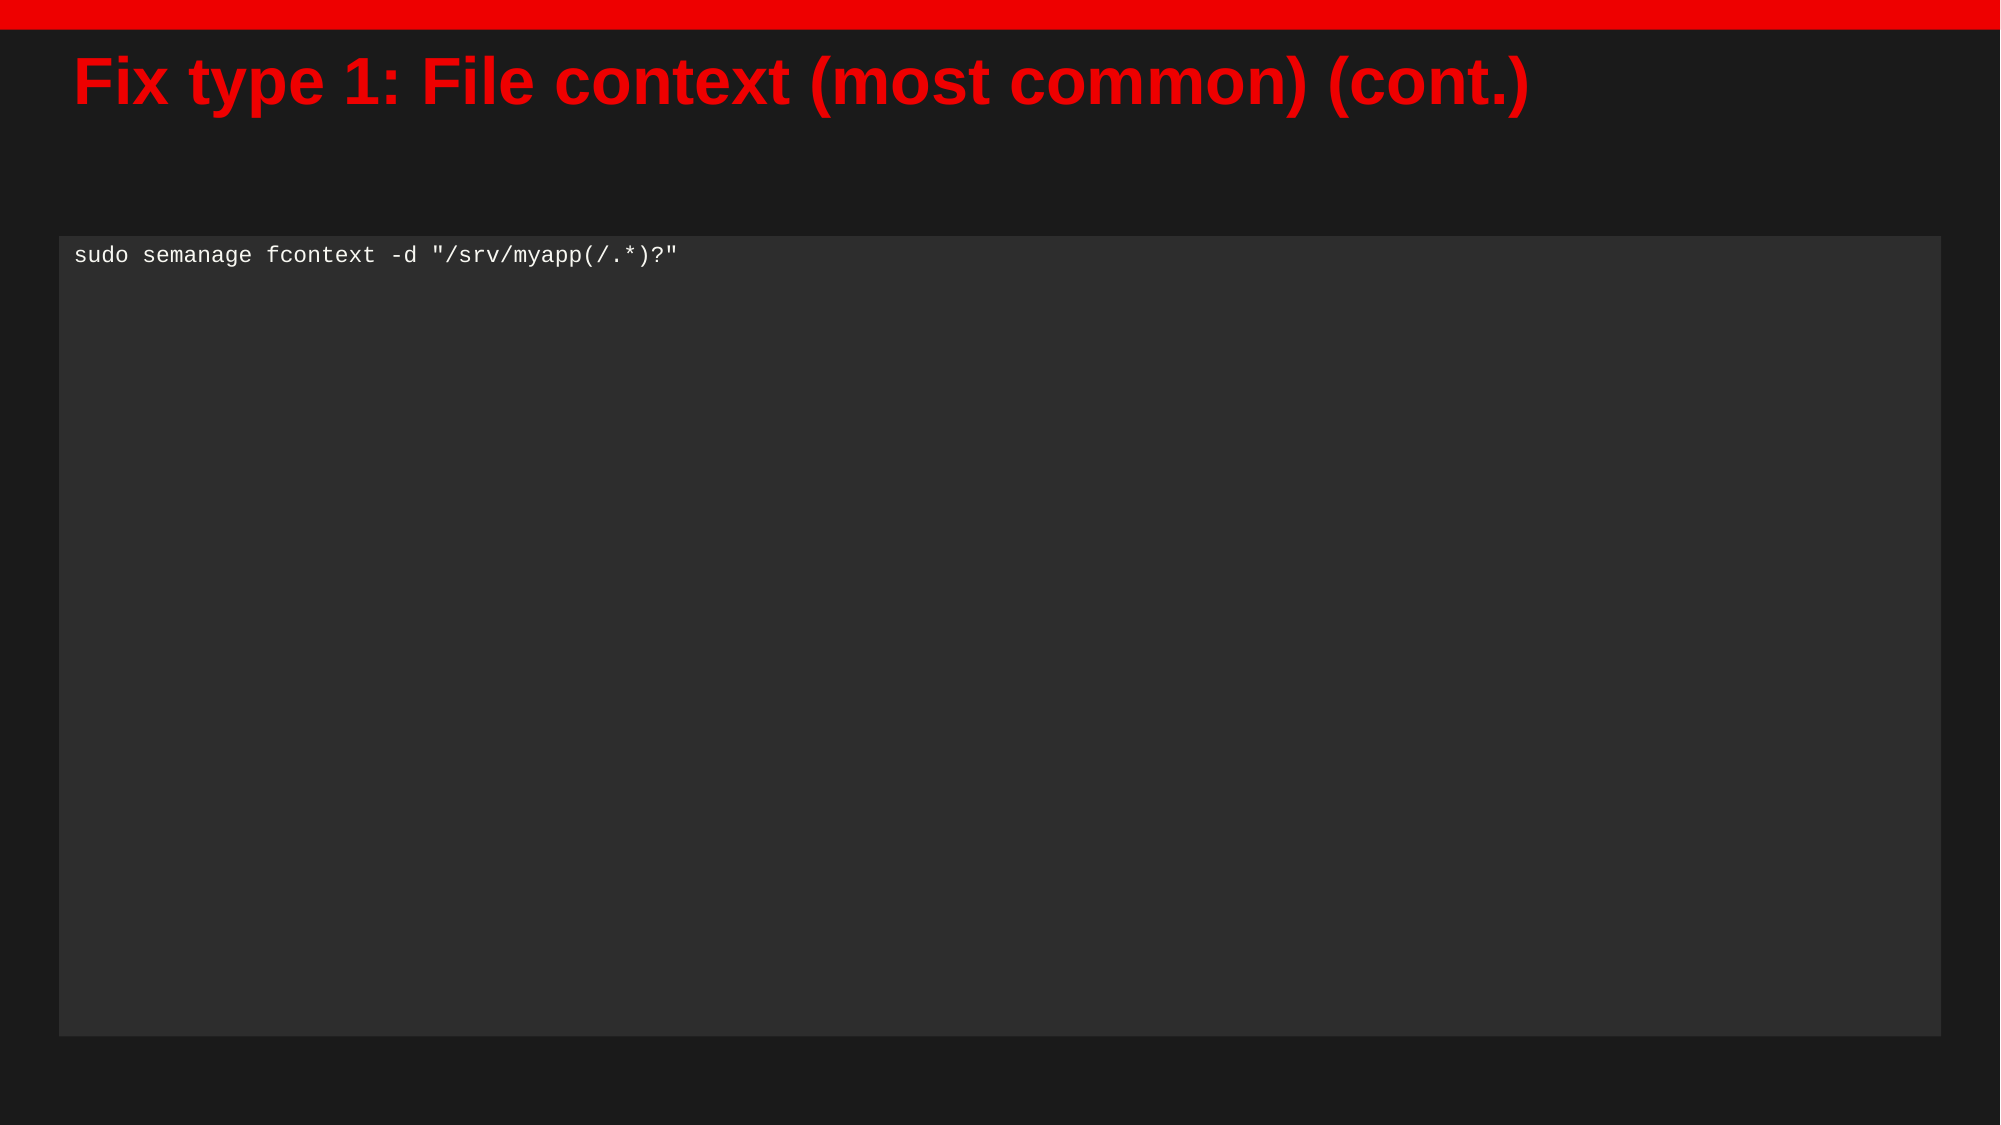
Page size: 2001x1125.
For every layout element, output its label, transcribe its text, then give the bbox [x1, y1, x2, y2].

text_box Fix type 1: File context (most common) (cont.) [59, 36, 1942, 208]
text_box sudo semanage fcontext -d "/srv/myapp(/.*)?" [59, 236, 1942, 1037]
text_box [0, 0, 2001, 30]
